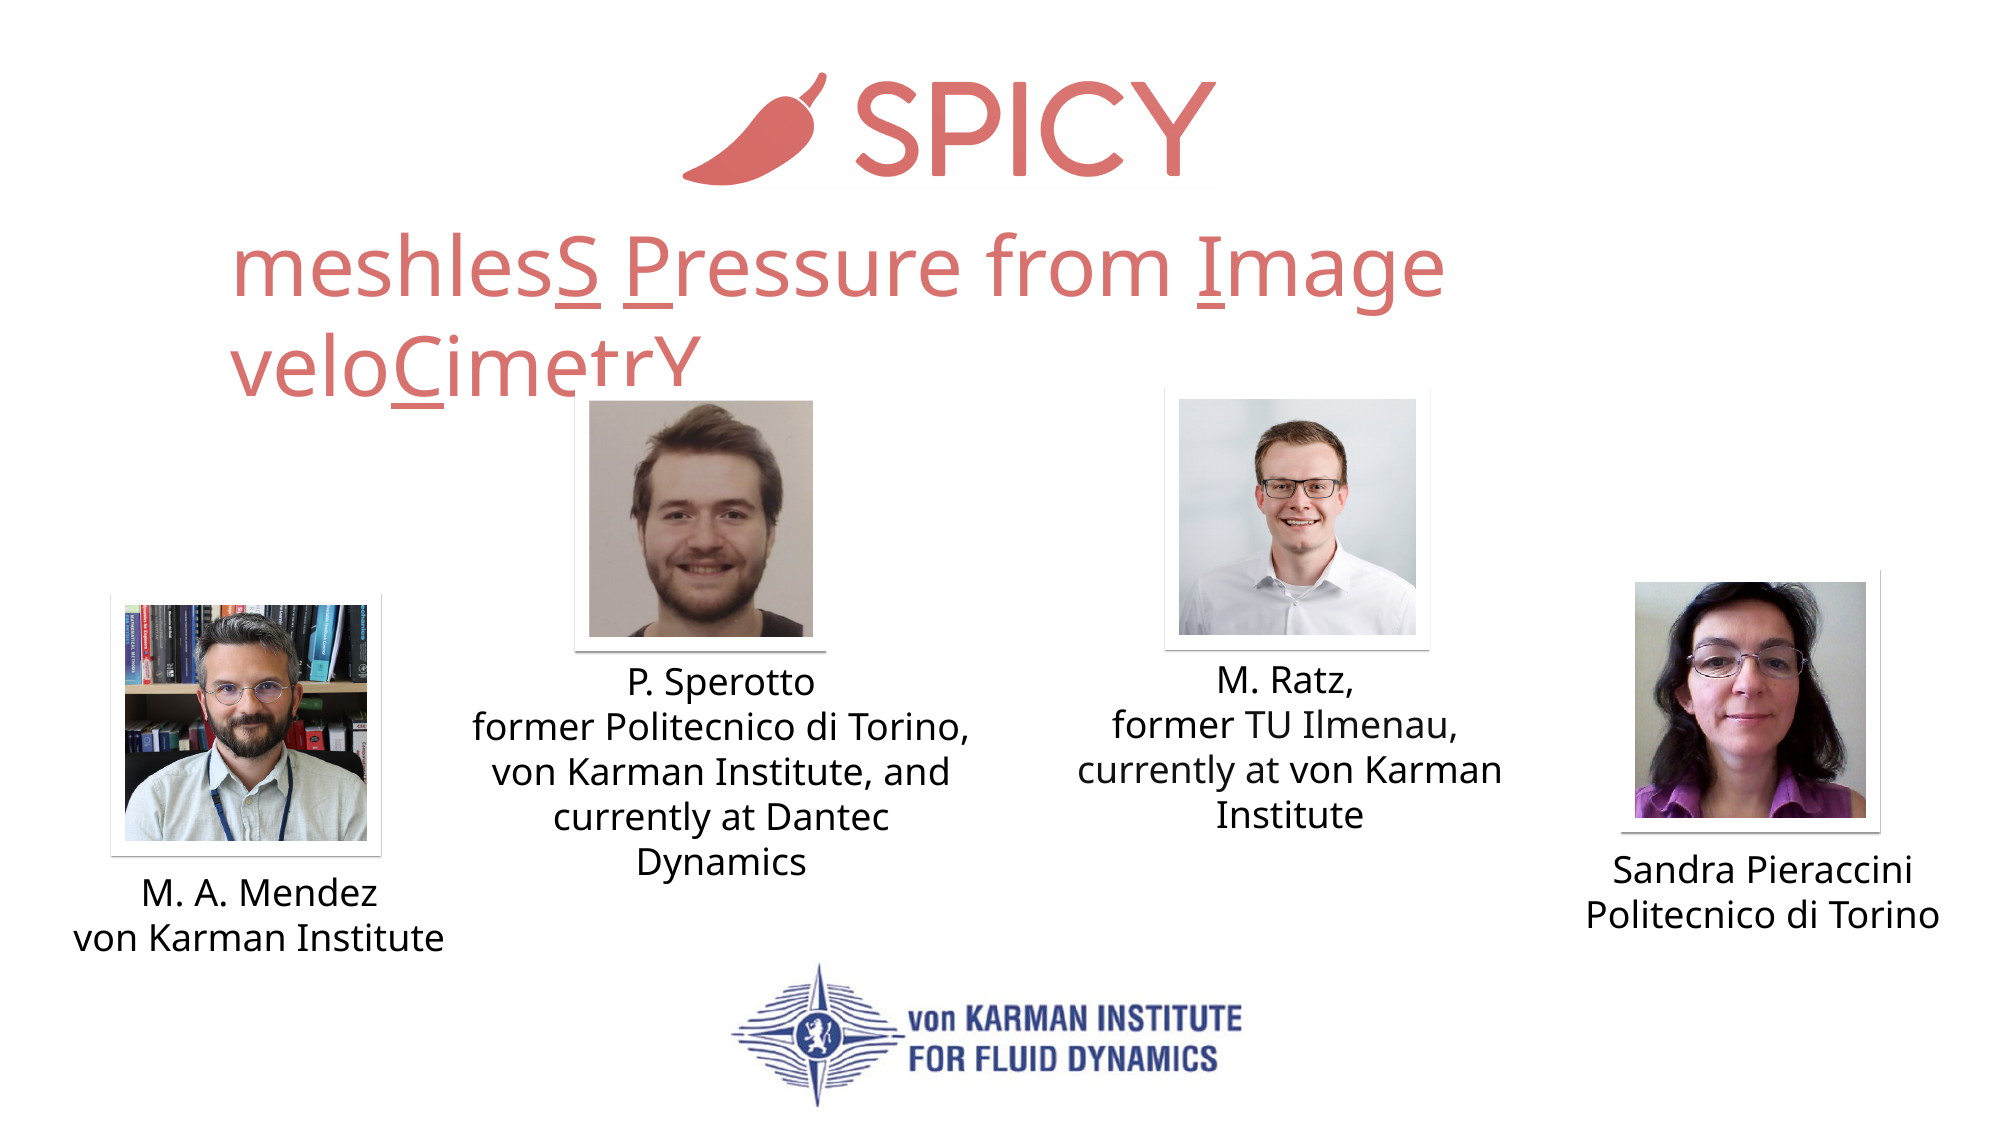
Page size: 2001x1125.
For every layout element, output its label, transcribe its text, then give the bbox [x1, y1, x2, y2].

text_box Sandra Pieraccini Politecnico di Torino [1556, 838, 1970, 945]
picture [1634, 581, 1866, 818]
picture [125, 604, 367, 842]
picture [731, 963, 1242, 1107]
picture [1179, 398, 1416, 635]
text_box M. A. Mendez von Karman Institute [52, 861, 466, 968]
picture [589, 400, 813, 637]
text_box M. Ratz, former TU Ilmenau, currently at von Karman Institute [999, 648, 1581, 801]
picture [676, 56, 1218, 190]
text_box meshlesS Pressure from Image veloCimetrY [215, 205, 1859, 322]
text_box P. Sperotto former Politecnico di Torino, von Karman Institute, and currently at Dantec Dynamics [456, 650, 987, 848]
